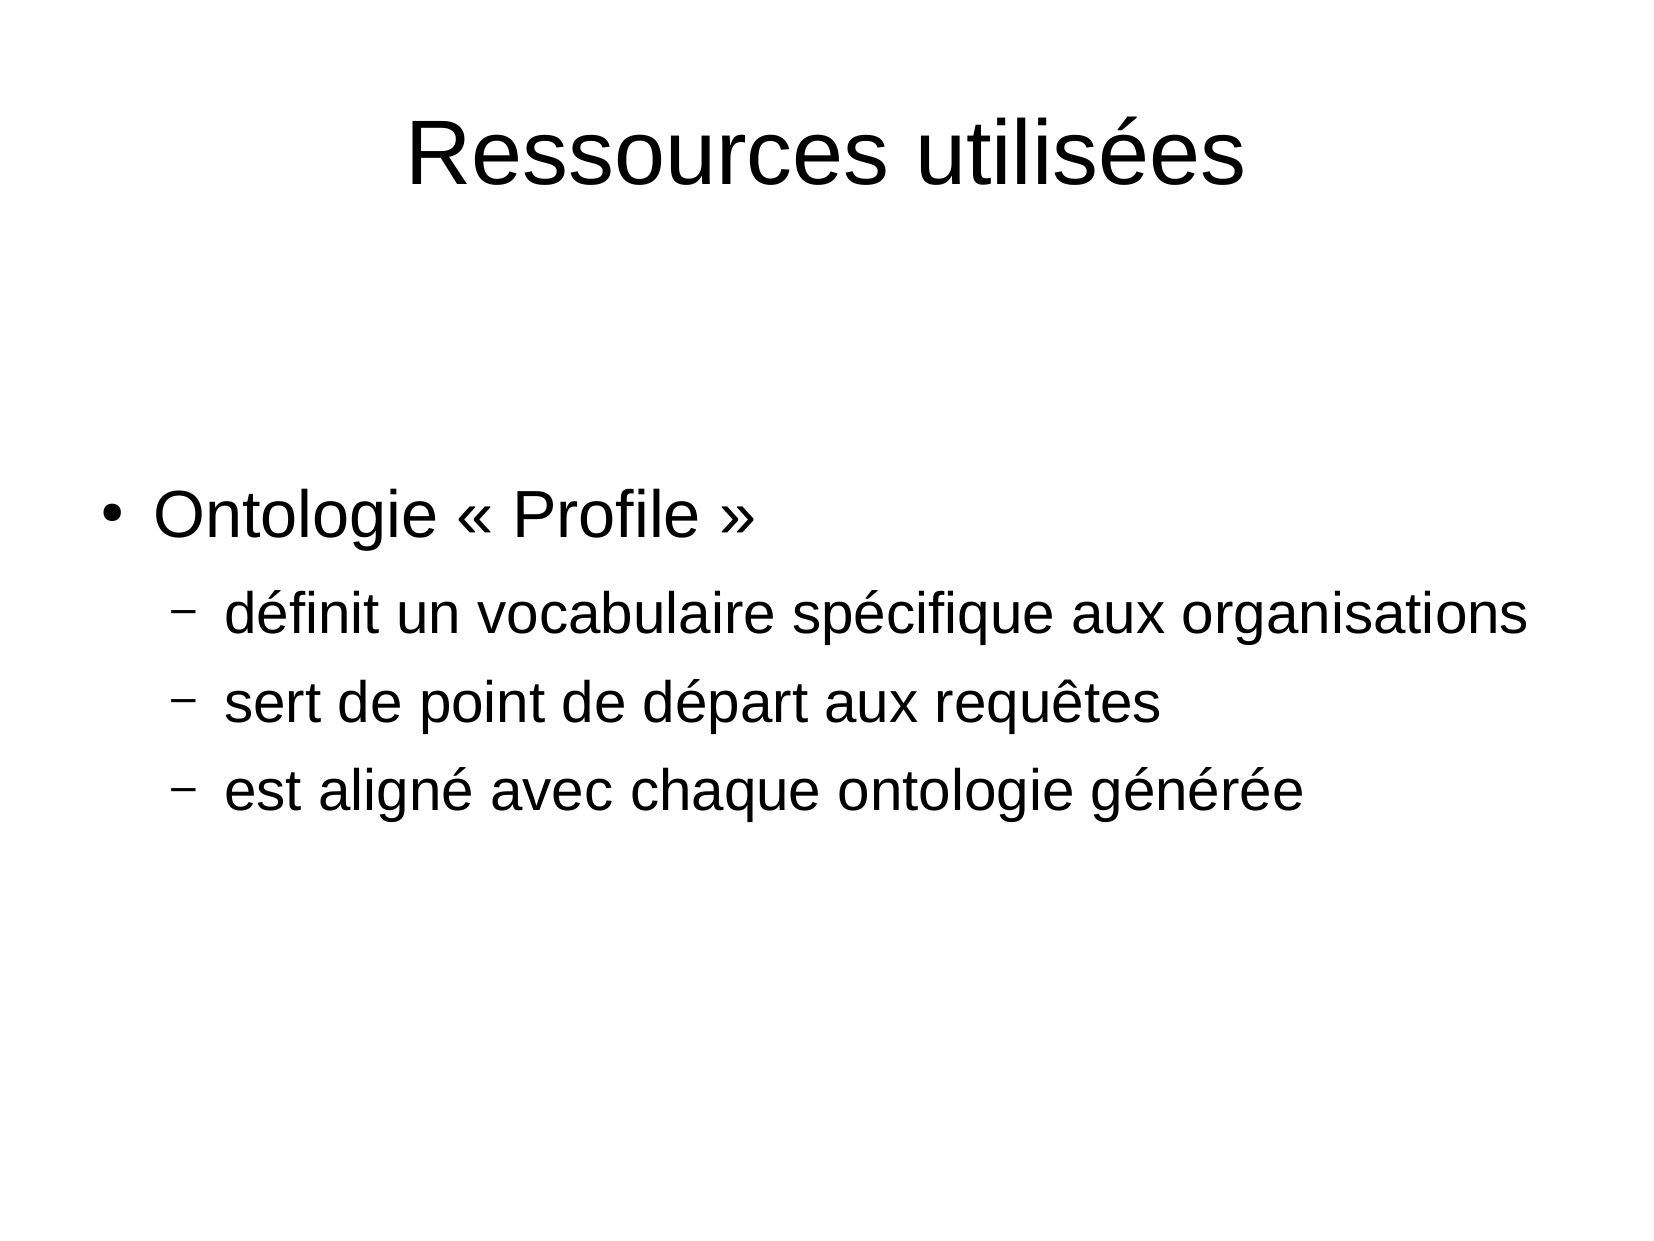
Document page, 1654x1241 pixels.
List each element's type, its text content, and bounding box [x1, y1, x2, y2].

list Ontologie « Profile » définit un vocabulaire spécifique aux organisations sert de point de départ aux requêtes est aligné avec chaque ontologie générée [82, 290, 1571, 1010]
title Ressources utilisées [82, 49, 1571, 257]
